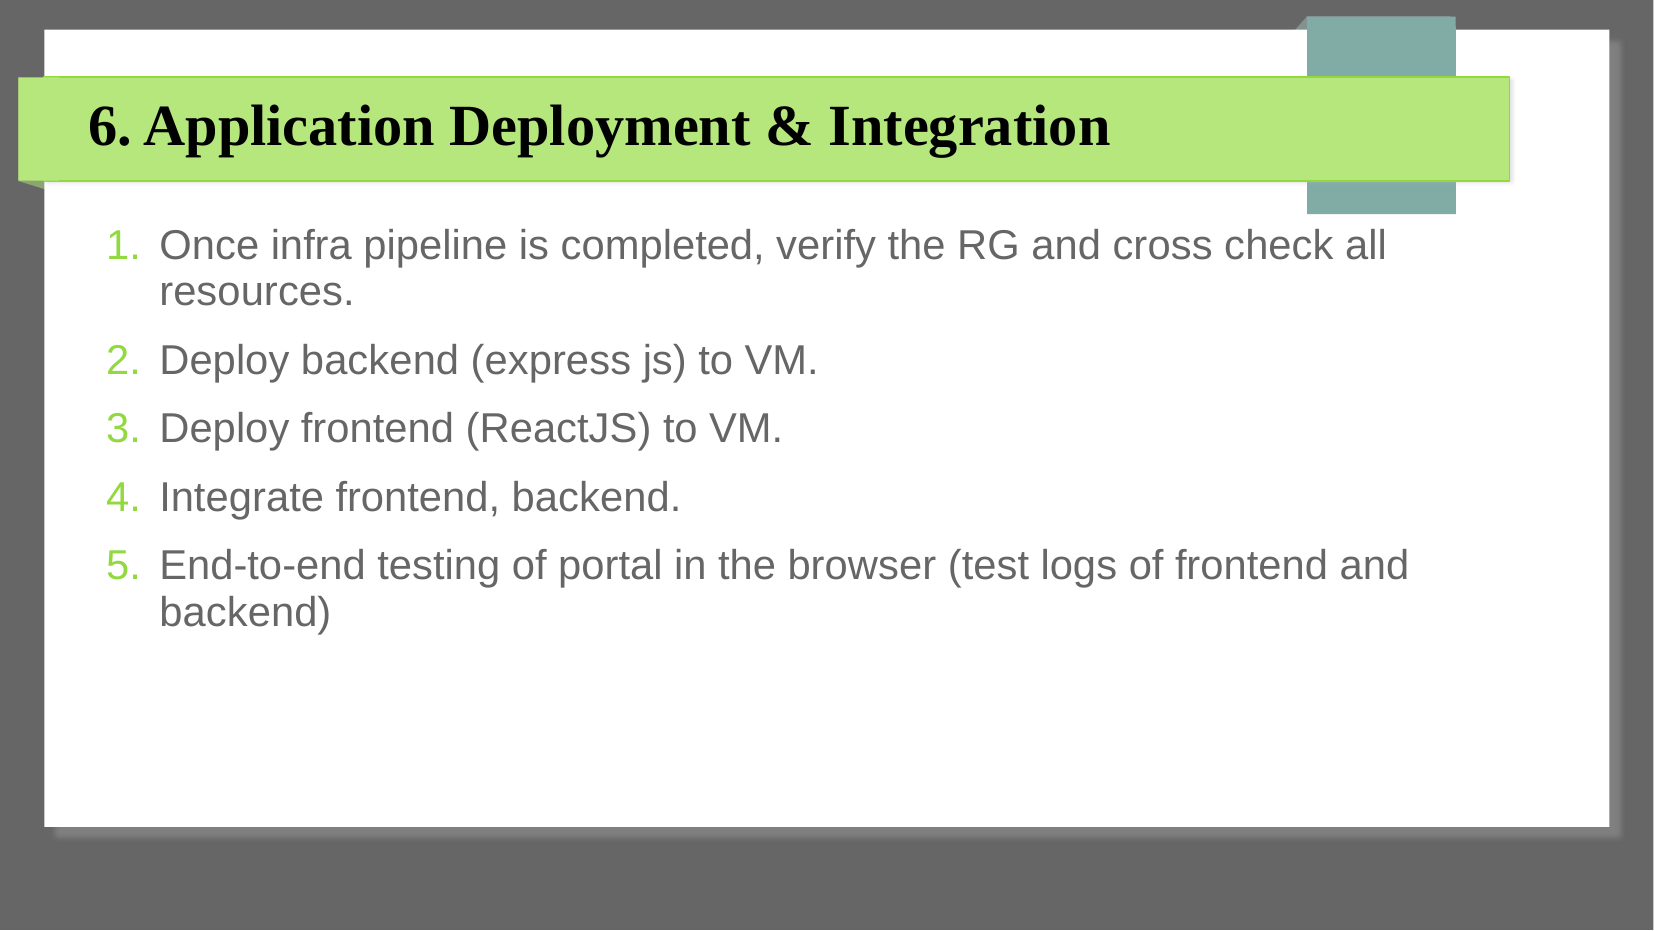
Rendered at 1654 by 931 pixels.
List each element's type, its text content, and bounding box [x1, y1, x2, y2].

title 6. Application Deployment & Integration [88, 73, 1506, 178]
list Once infra pipeline is completed, verify the RG and cross check all resources. Deploy backend (express js) to VM. Deploy frontend (ReactJS) to VM. Integrate frontend, backend. End-to-end testing of portal in the browser (test logs of frontend and backend) [88, 221, 1565, 813]
